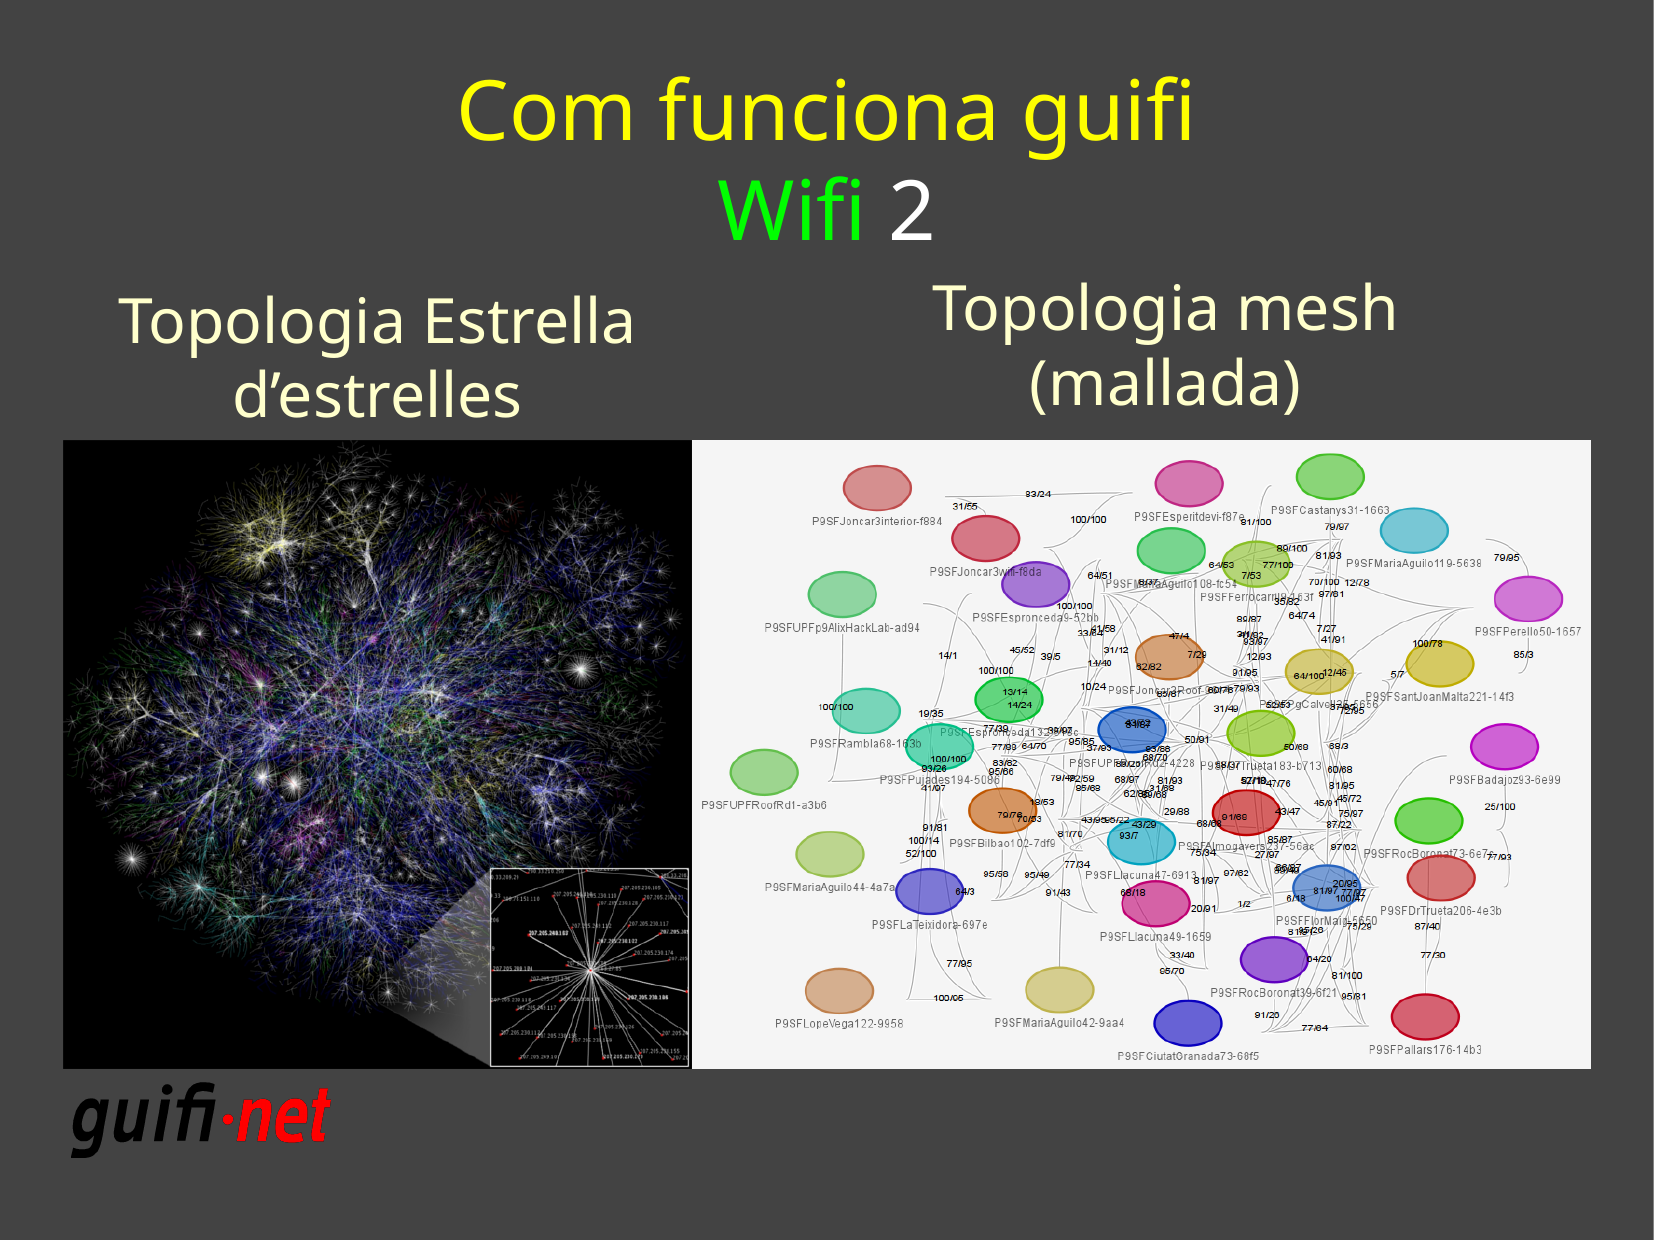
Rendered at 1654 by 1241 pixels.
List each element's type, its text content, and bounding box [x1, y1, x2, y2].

picture [71, 1082, 331, 1158]
list Topologia mesh (mallada) [881, 260, 1451, 424]
list Topologia Estrella d’estrelles [63, 273, 693, 437]
picture [63, 440, 1591, 1069]
title Com funciona guifi Wifi 2 [82, 49, 1571, 213]
